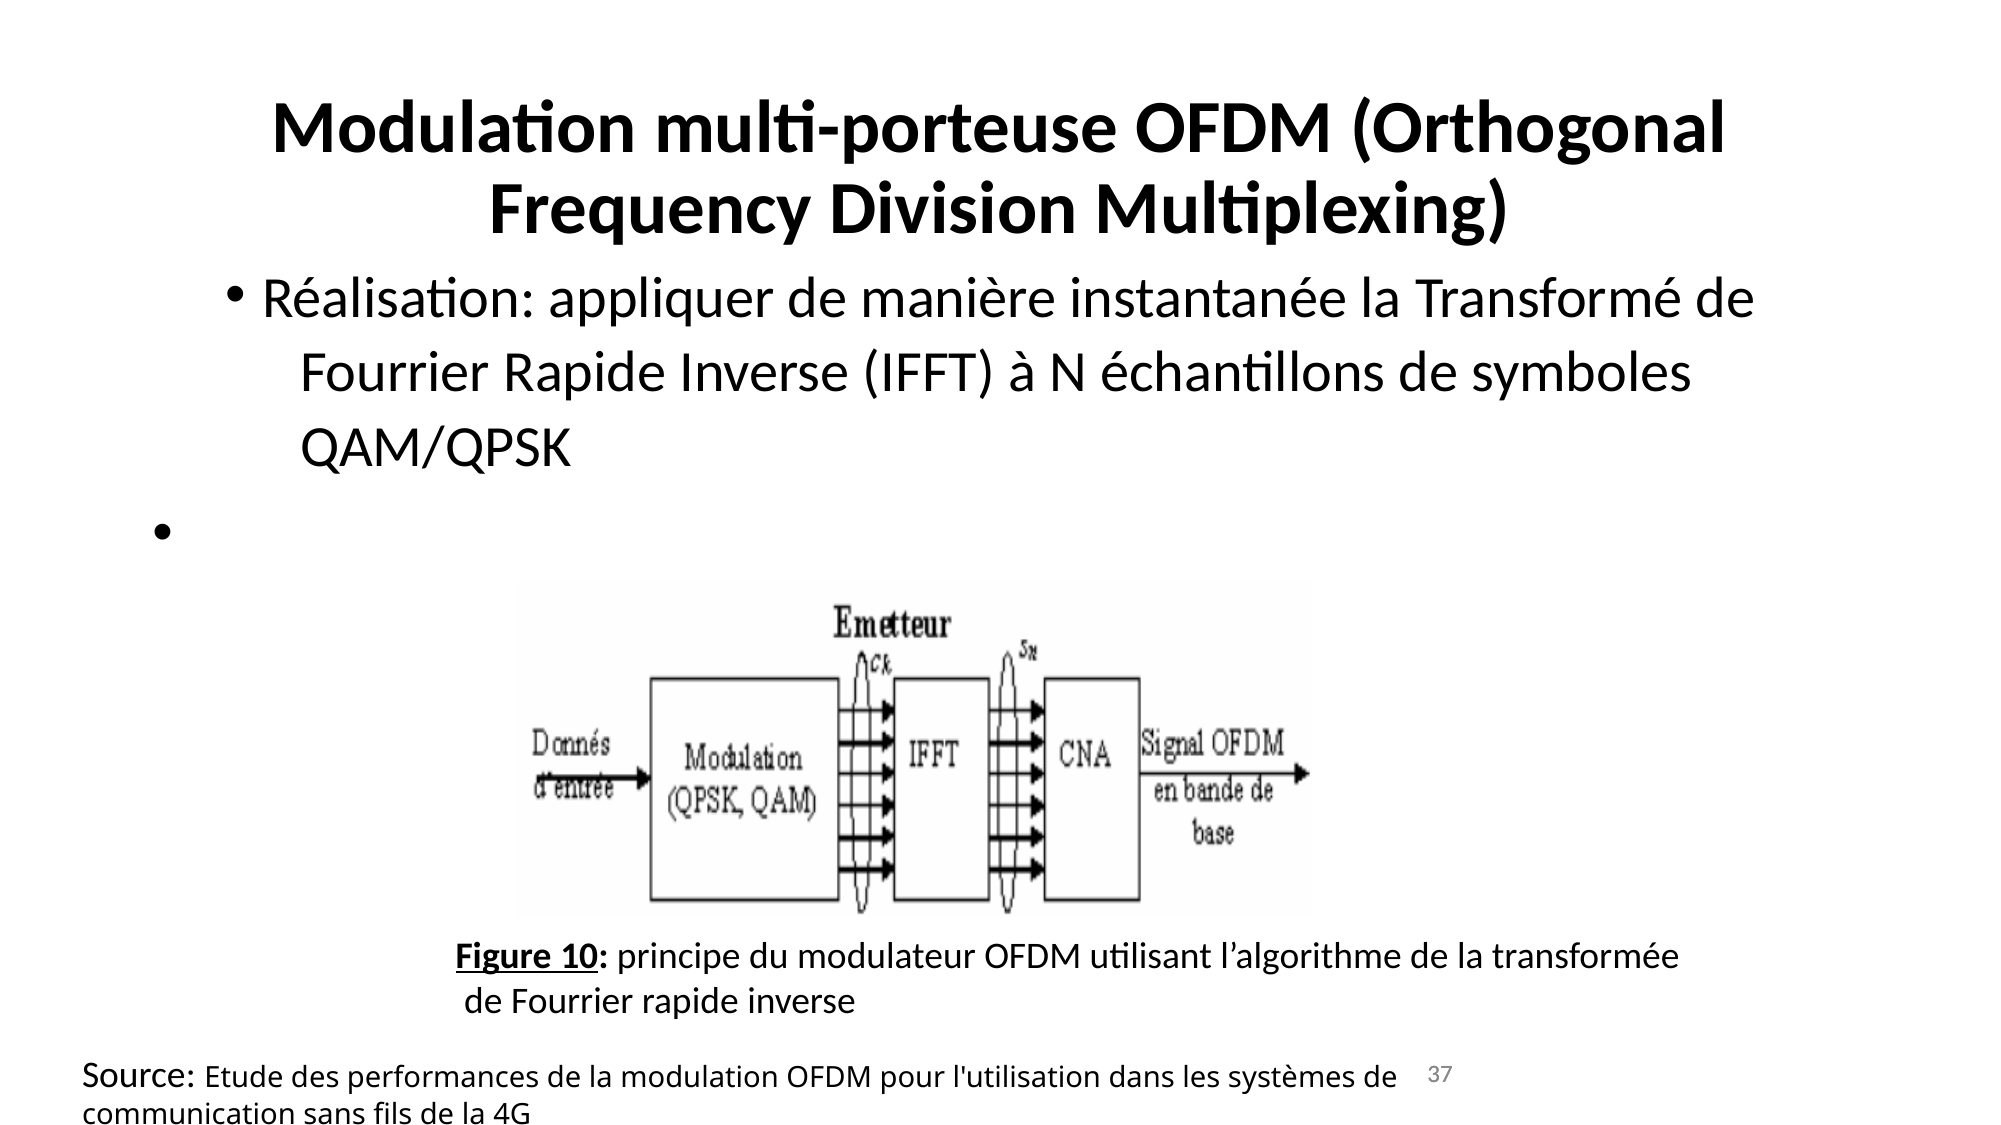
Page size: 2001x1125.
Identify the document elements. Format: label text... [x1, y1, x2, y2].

title Modulation multi-porteuse OFDM (Orthogonal Frequency Division Multiplexing) [137, 59, 1863, 246]
list Réalisation: appliquer de manière instantanée la Transformé de Fourrier Rapide Inverse (IFFT) à N échantillons de symboles QAM/QPSK [137, 246, 1863, 961]
text_box Figure 10: principe du modulateur OFDM utilisant l’algorithme de la transformée de Fourrier rapide inverse [440, 923, 1750, 1030]
text_box [1412, 1042, 1863, 1103]
picture [498, 562, 1346, 923]
text_box Source: Etude des performances de la modulation OFDM pour l'utilisation dans les systèmes de communication sans fils de la 4G [67, 1042, 1466, 1125]
